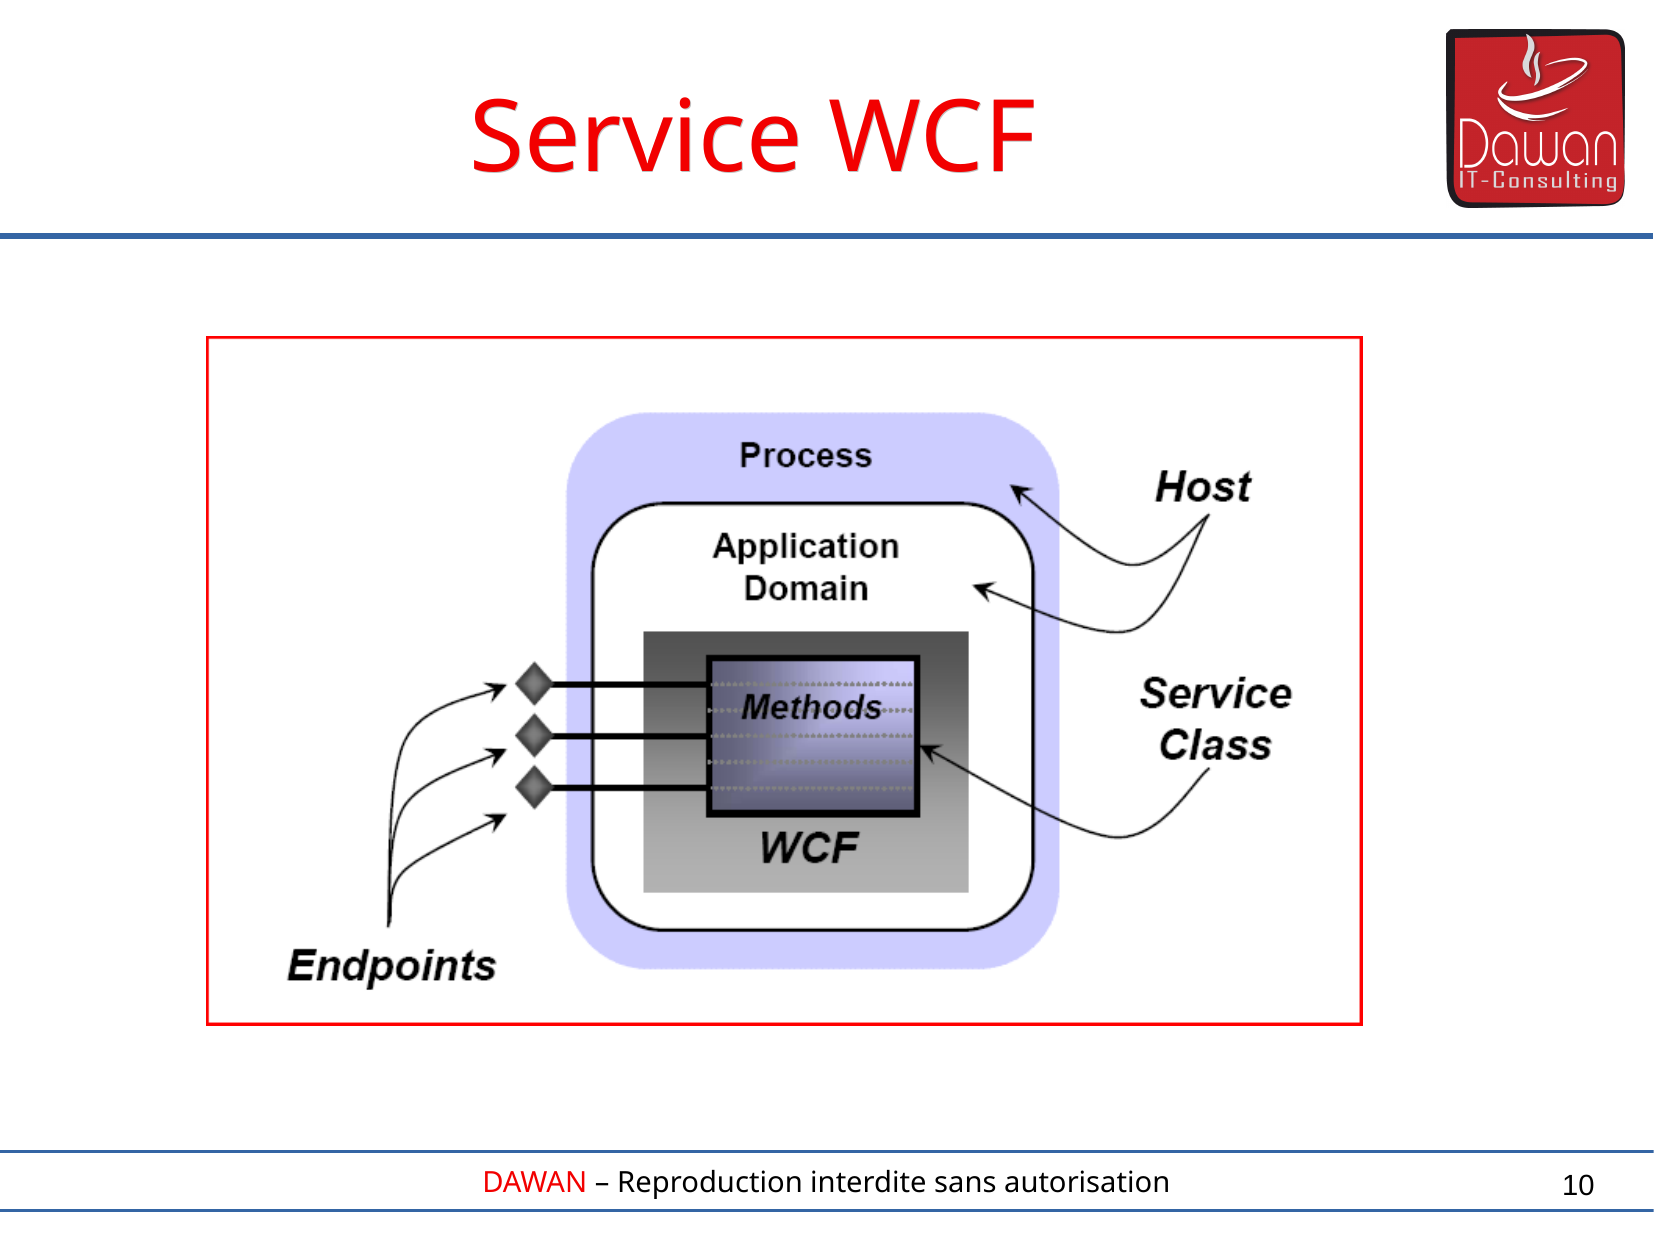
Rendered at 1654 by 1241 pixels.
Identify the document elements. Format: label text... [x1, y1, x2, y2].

picture [1447, 29, 1625, 208]
picture [206, 336, 1363, 1026]
title Service WCF [59, 29, 1447, 237]
